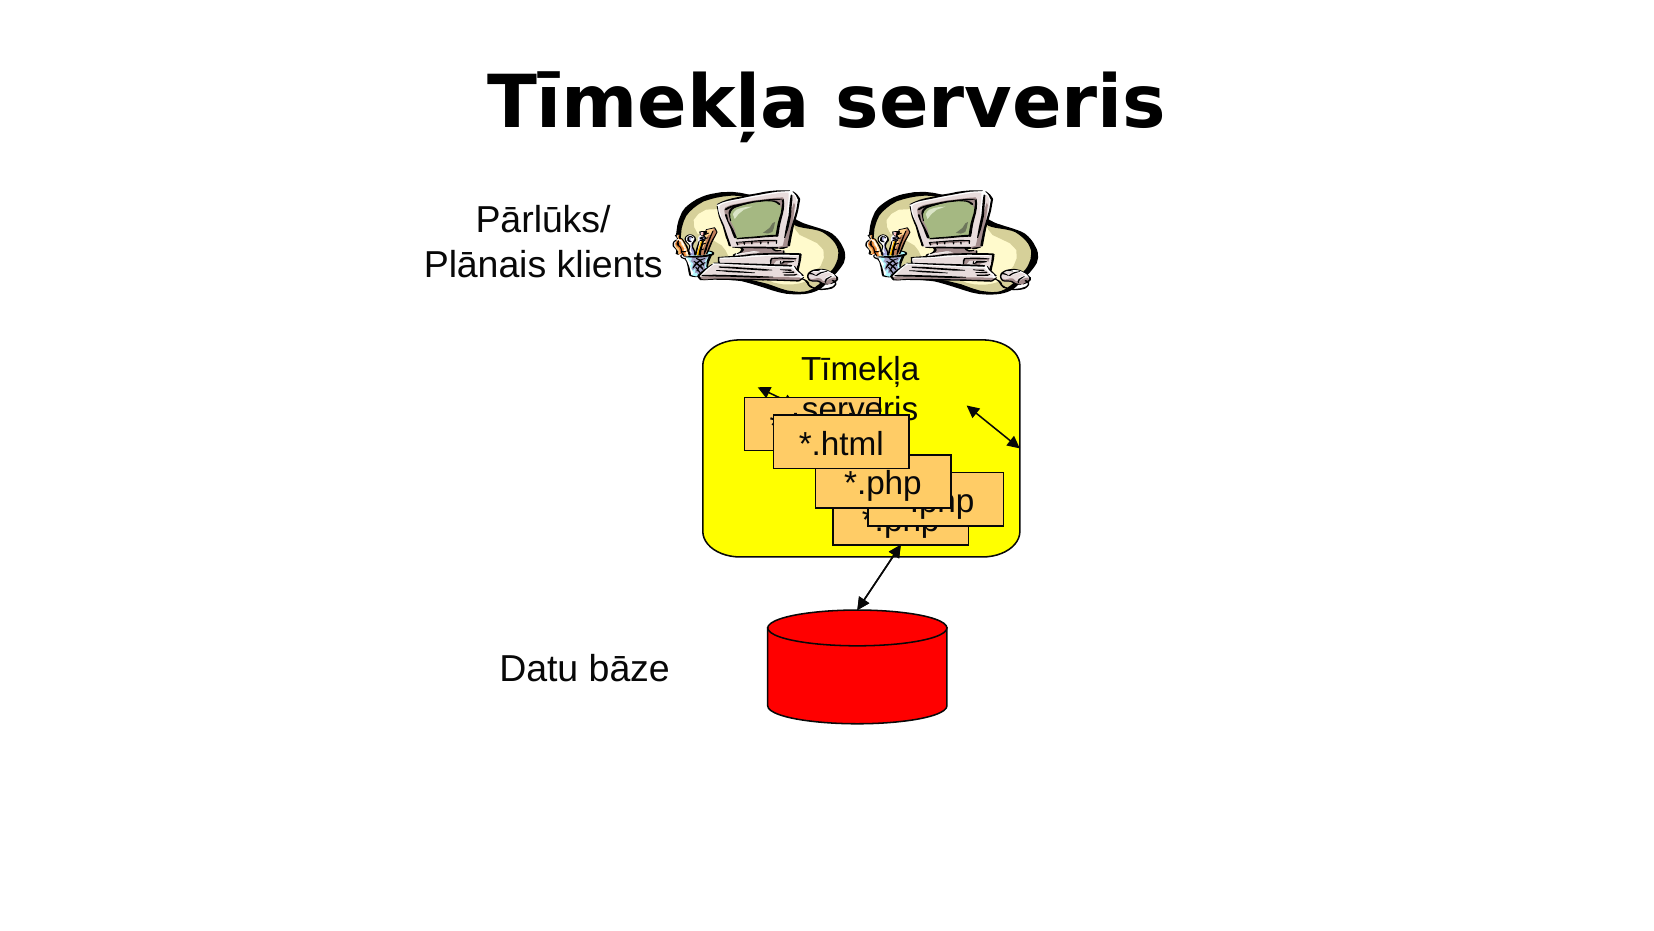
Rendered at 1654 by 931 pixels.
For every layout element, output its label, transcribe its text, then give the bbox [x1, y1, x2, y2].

text_box *.php [815, 454, 951, 509]
text_box Datu bāze [460, 637, 709, 697]
text_box Pārlūks/ Plānais klients [405, 207, 682, 290]
text_box *.php [868, 472, 1004, 526]
picture [672, 189, 847, 296]
text_box Tīmekļa serveris [757, 339, 963, 435]
text_box [900, 339, 1020, 557]
text_box *.html [744, 397, 773, 451]
text_box *.php [833, 509, 969, 545]
text_box [767, 610, 947, 724]
text_box [702, 339, 898, 557]
title Tīmekļa serveris [124, 51, 1530, 145]
picture [865, 189, 1040, 296]
text_box *.html [773, 415, 909, 469]
